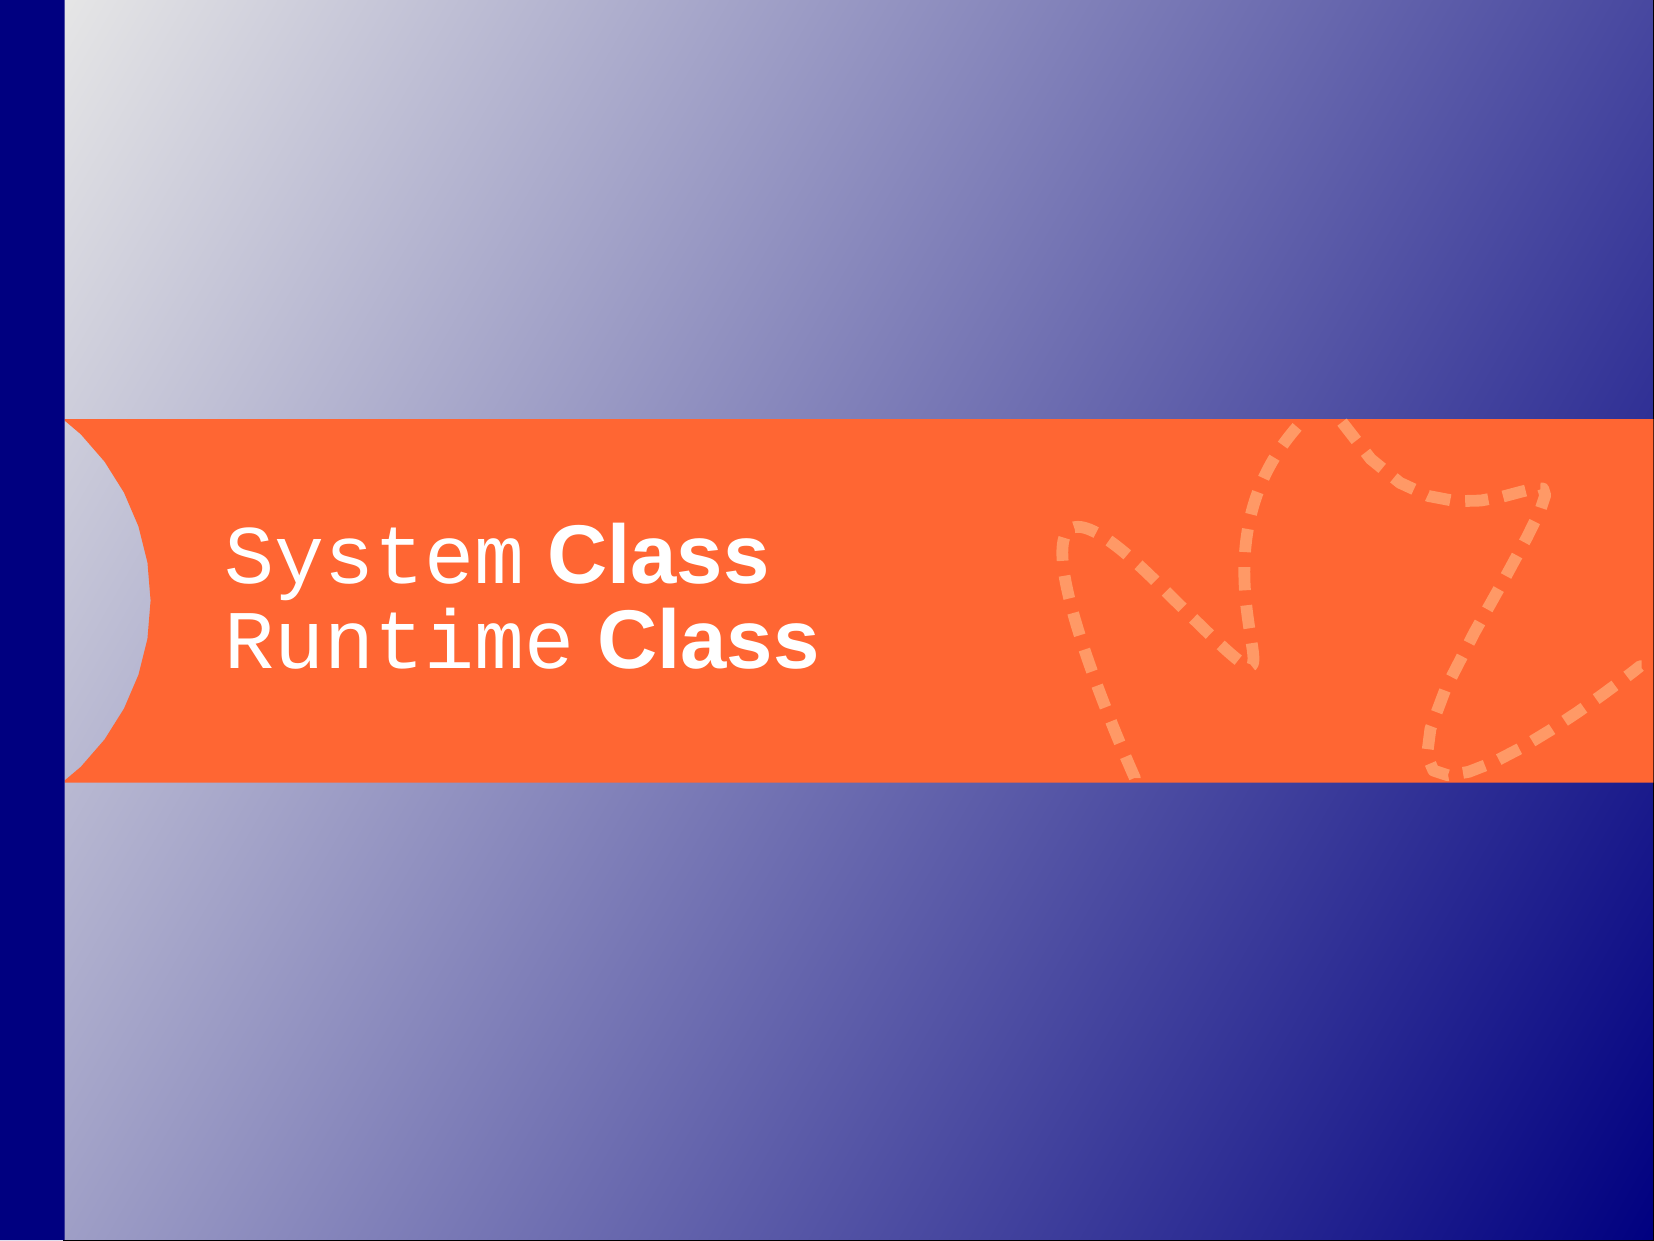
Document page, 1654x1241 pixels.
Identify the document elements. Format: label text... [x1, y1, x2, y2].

title System Class Runtime Class [224, 497, 1431, 704]
